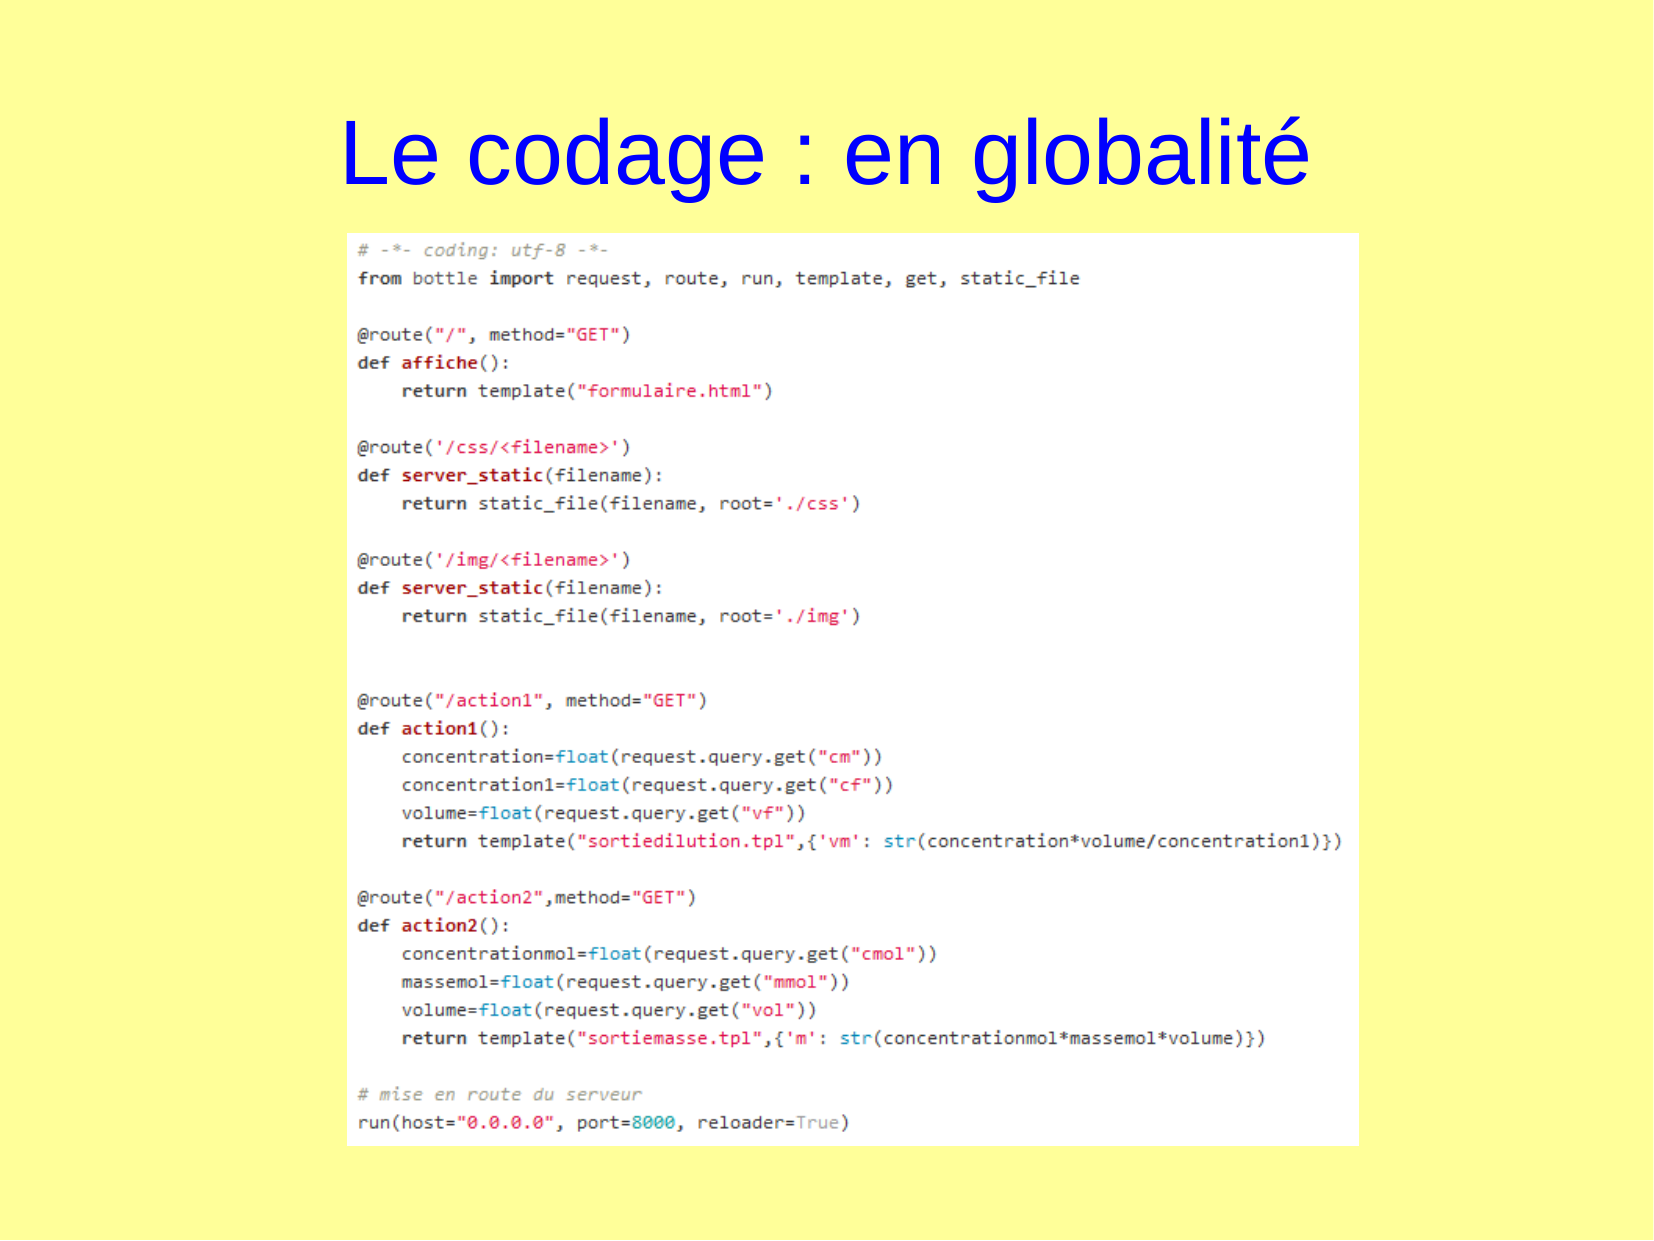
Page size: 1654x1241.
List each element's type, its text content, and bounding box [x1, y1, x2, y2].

picture [347, 233, 1359, 1146]
title Le codage : en globalité [82, 49, 1571, 257]
